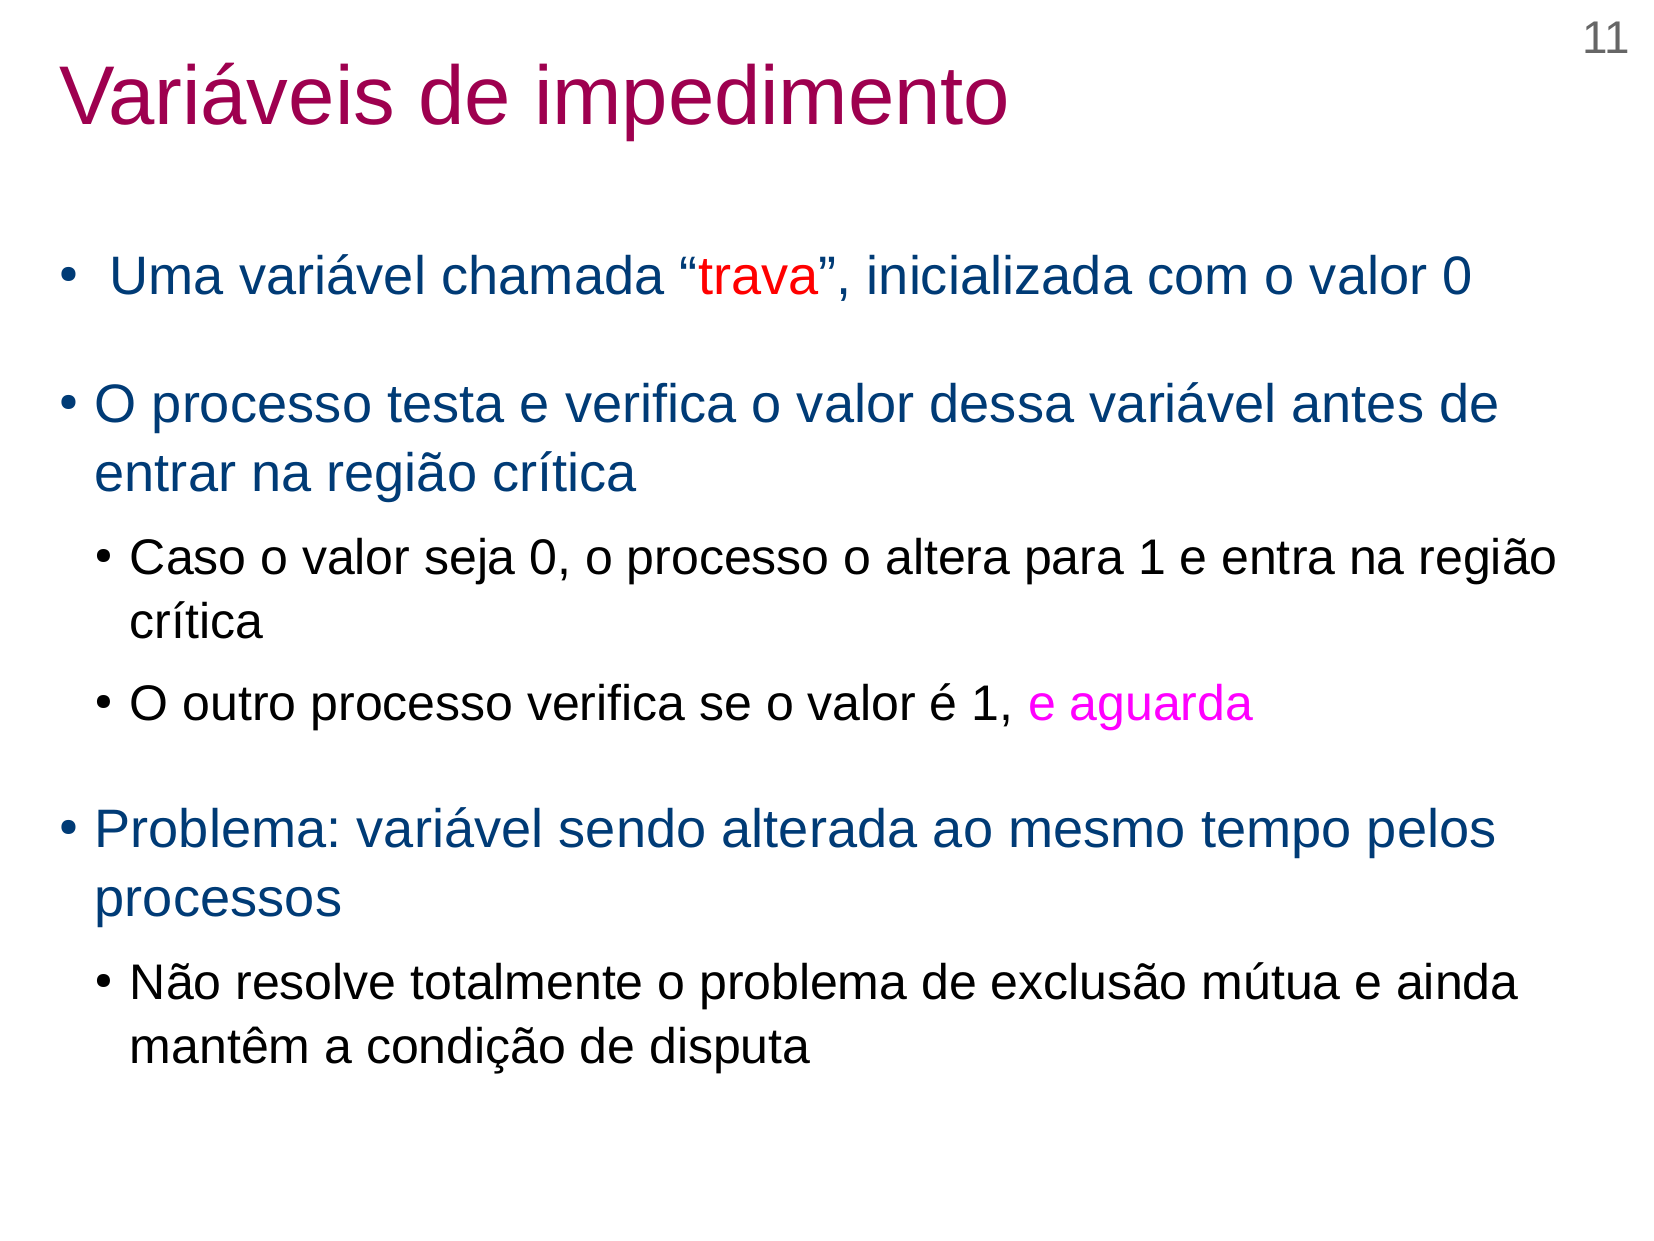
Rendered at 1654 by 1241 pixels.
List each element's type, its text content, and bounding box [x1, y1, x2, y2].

list Uma variável chamada “trava”, inicializada com o valor 0 O processo testa e verifica o valor dessa variável antes de entrar na região crítica Caso o valor seja 0, o processo o altera para 1 e entra na região crítica O outro processo verifica se o valor é 1, e aguarda Problema: variável sendo alterada ao mesmo tempo pelos processos Não resolve totalmente o problema de exclusão mútua e ainda mantêm a condição de disputa [59, 236, 1595, 1211]
title Variáveis de impedimento [59, 29, 1595, 148]
